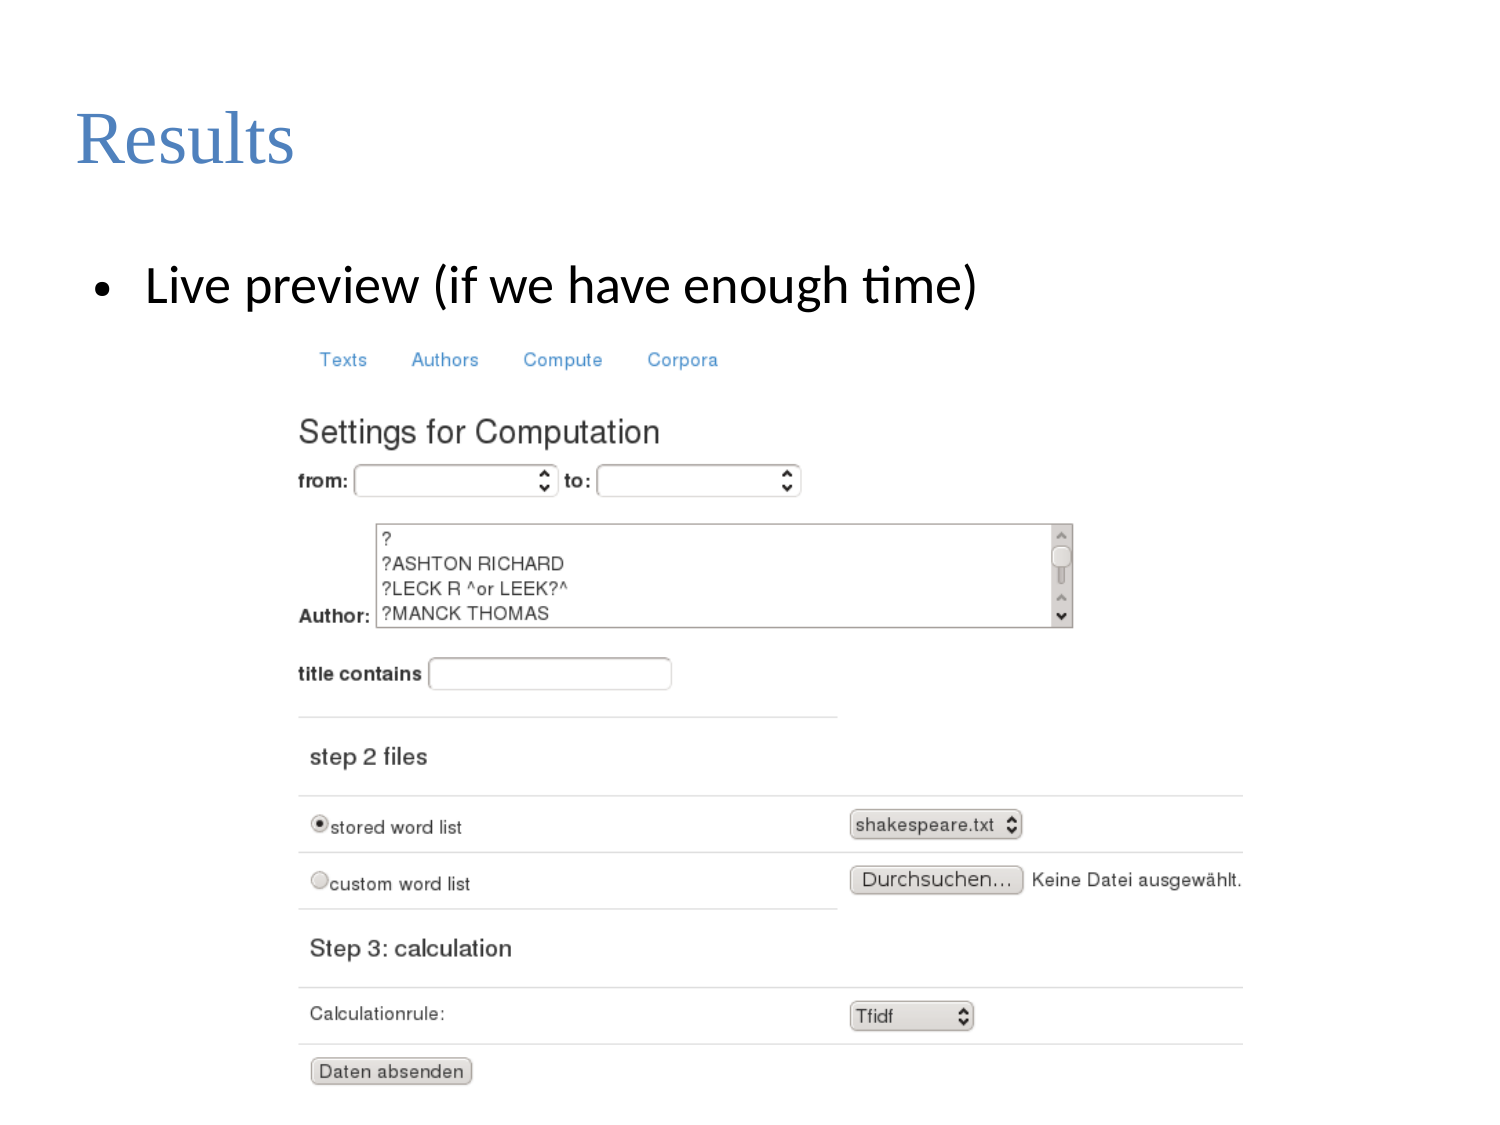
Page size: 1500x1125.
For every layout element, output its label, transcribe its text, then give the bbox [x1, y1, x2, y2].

list Live preview (if we have enough time) [75, 263, 1425, 916]
picture [289, 336, 1243, 1125]
title Results [75, 44, 1425, 233]
